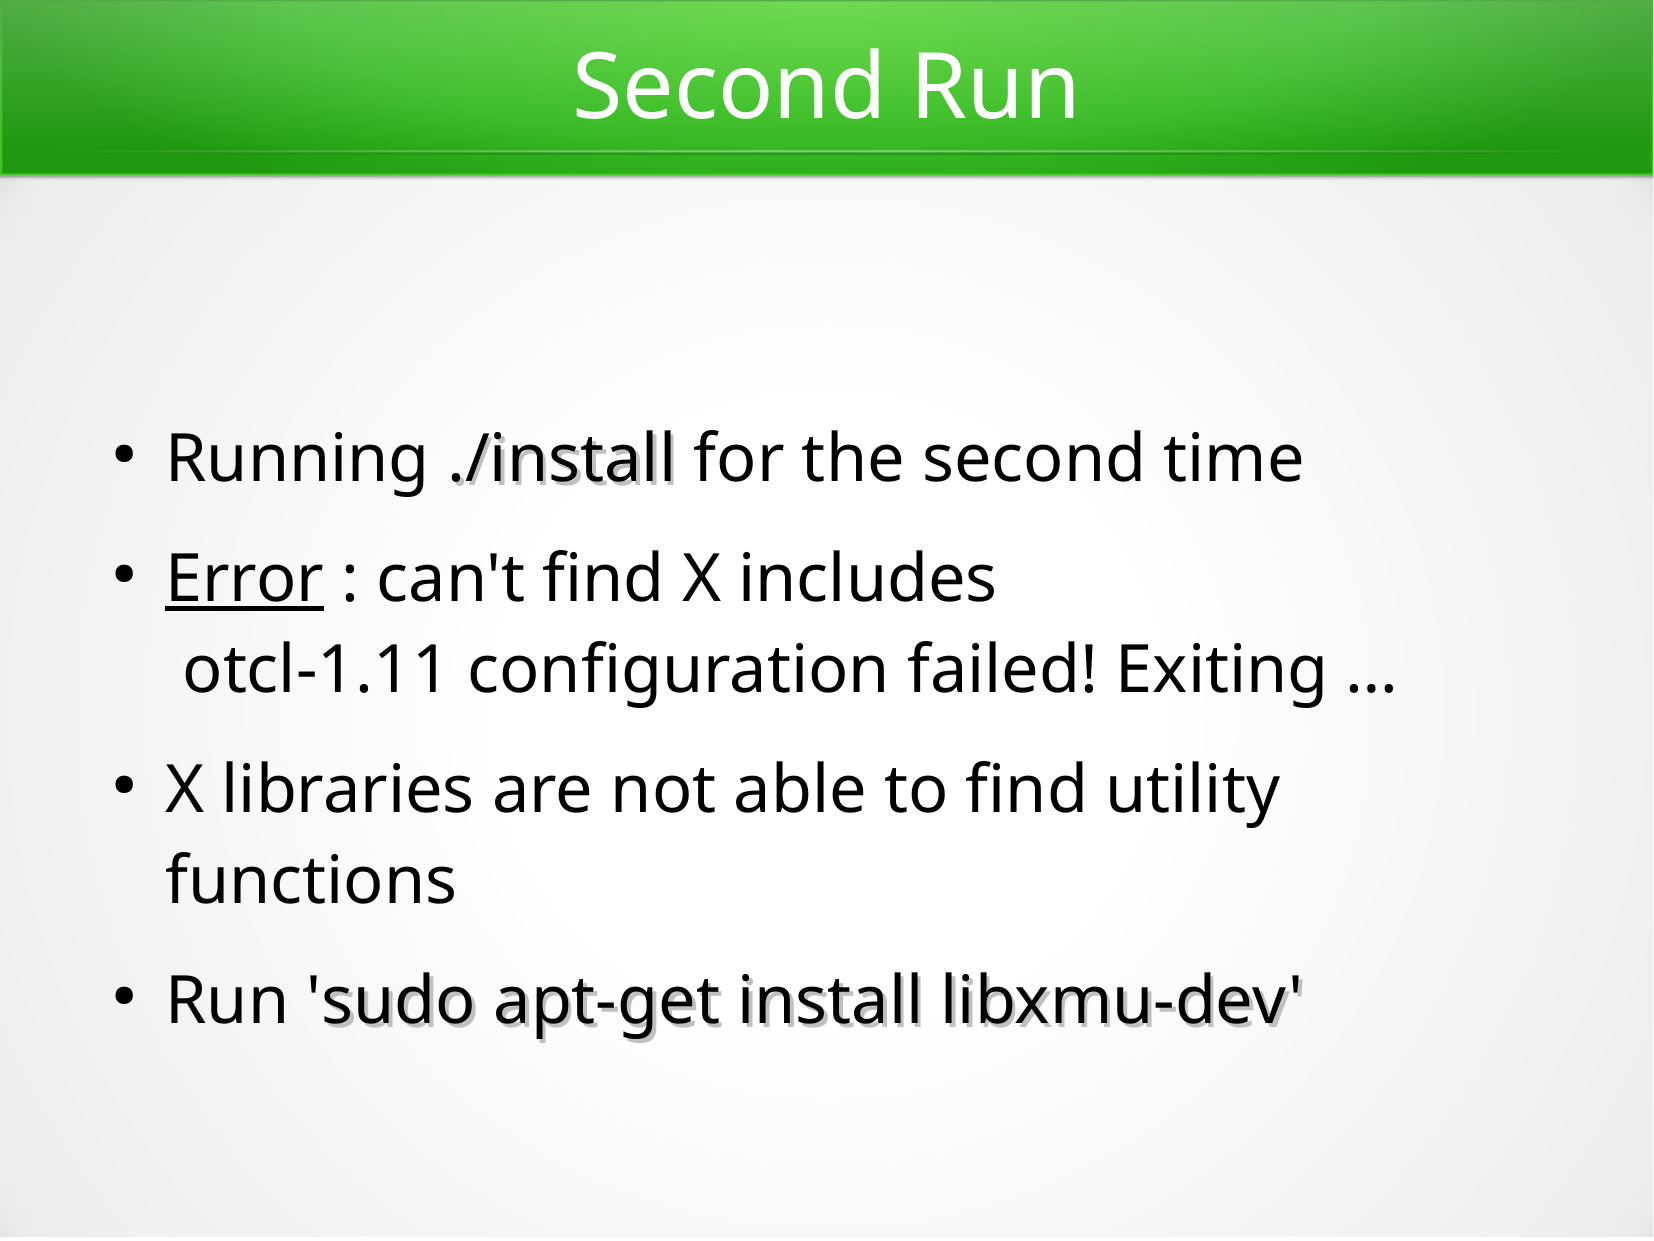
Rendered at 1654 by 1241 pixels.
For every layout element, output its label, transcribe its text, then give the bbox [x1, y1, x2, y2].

title Second Run [82, 11, 1571, 154]
list Running ./install for the second time Error : can't find X includes otcl-1.11 configuration failed! Exiting … X libraries are not able to find utility functions Run 'sudo apt-get install libxmu-dev' [94, 409, 1583, 1229]
picture [0, 0, 1654, 1237]
